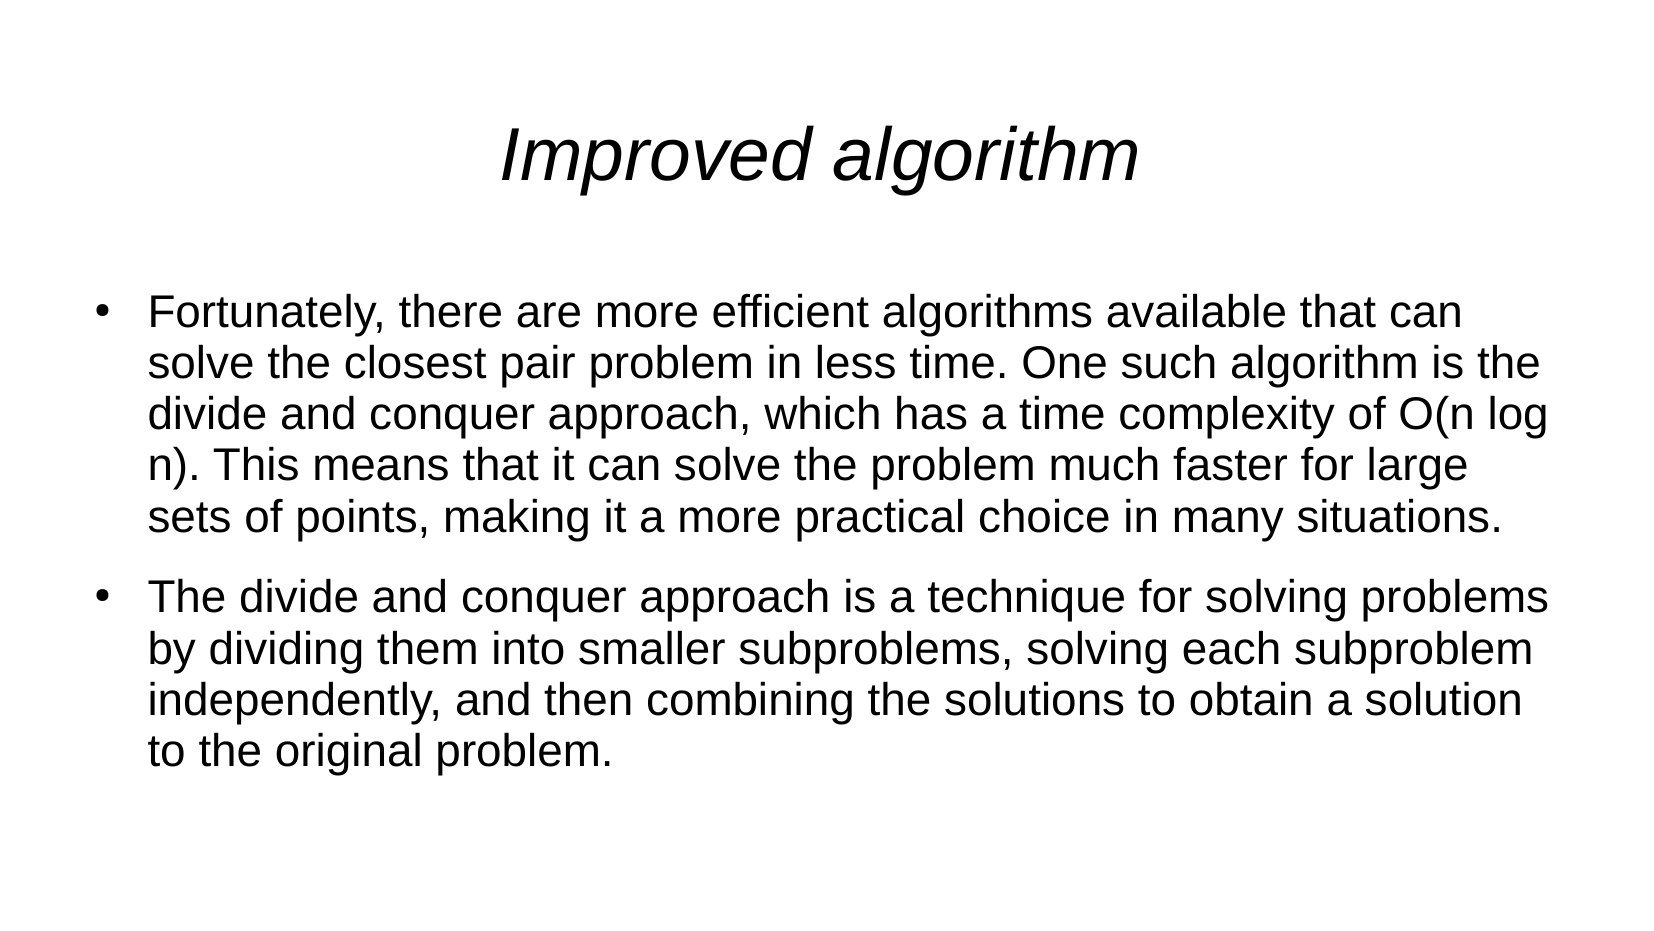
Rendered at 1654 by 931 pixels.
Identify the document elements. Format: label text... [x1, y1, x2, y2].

list Fortunately, there are more efficient algorithms available that can solve the closest pair problem in less time. One such algorithm is the divide and conquer approach, which has a time complexity of O(n log n). This means that it can solve the problem much faster for large sets of points, making it a more practical choice in many situations. The divide and conquer approach is a technique for solving problems by dividing them into smaller subproblems, solving each subproblem independently, and then combining the solutions to obtain a solution to the original problem. [76, 285, 1565, 826]
title Improved algorithm [76, 76, 1565, 232]
